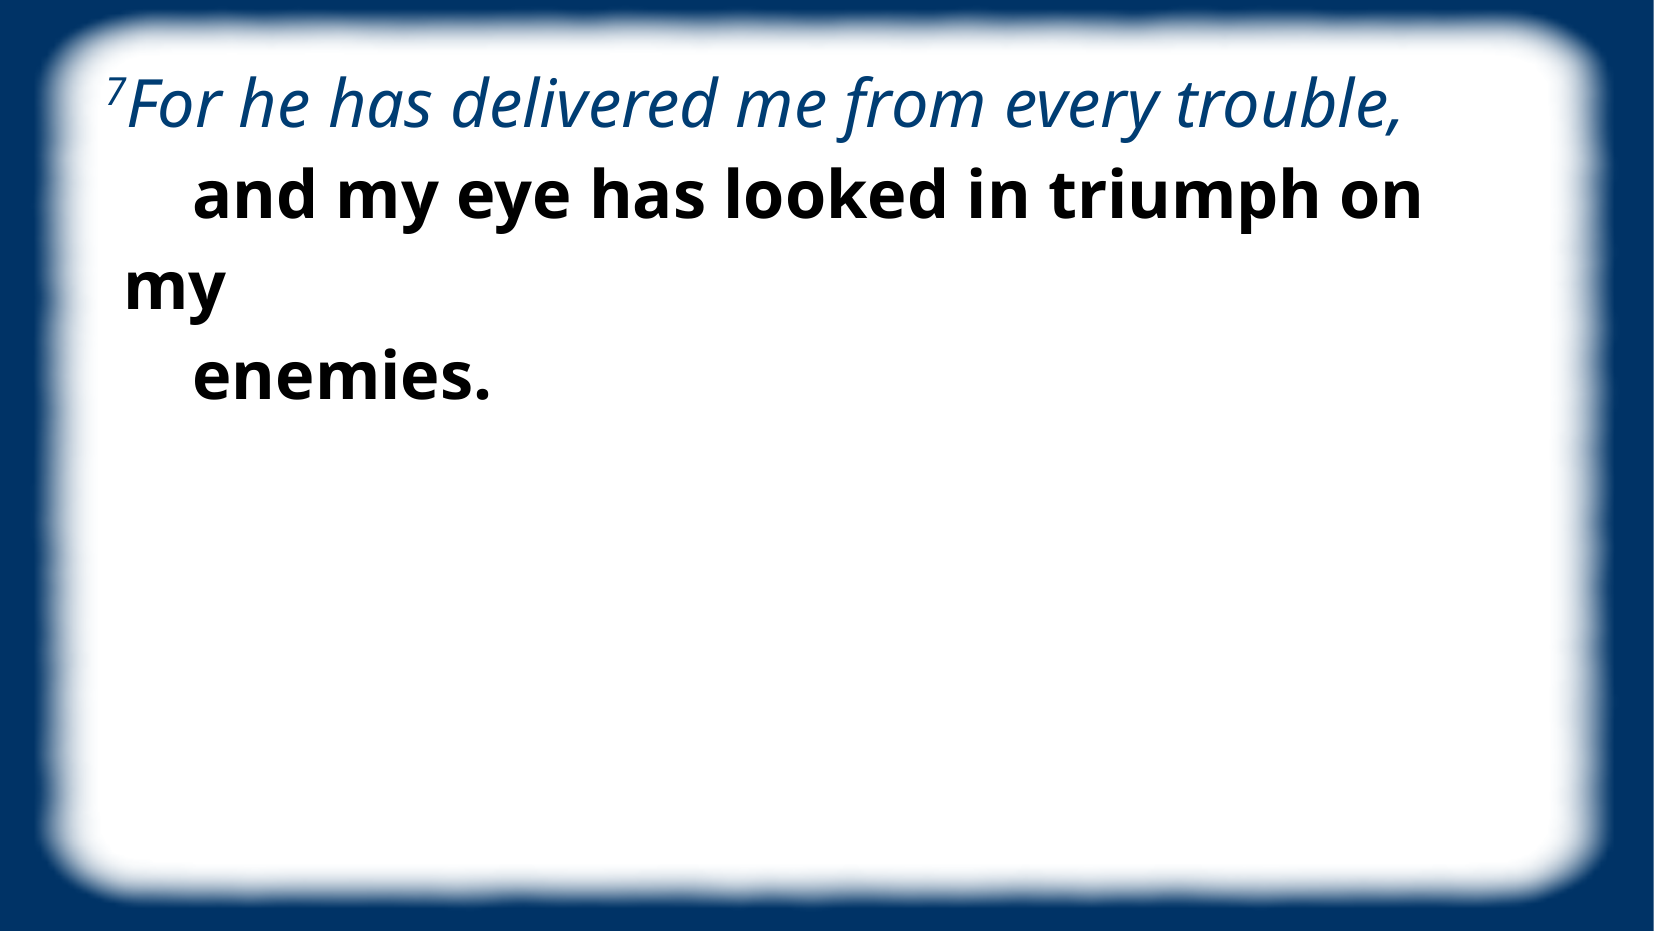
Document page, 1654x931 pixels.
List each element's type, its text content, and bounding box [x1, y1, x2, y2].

text_box 7For he has delivered me from every trouble, and my eye has looked in triumph on my enemies. [90, 48, 1546, 331]
picture [0, 0, 1654, 931]
